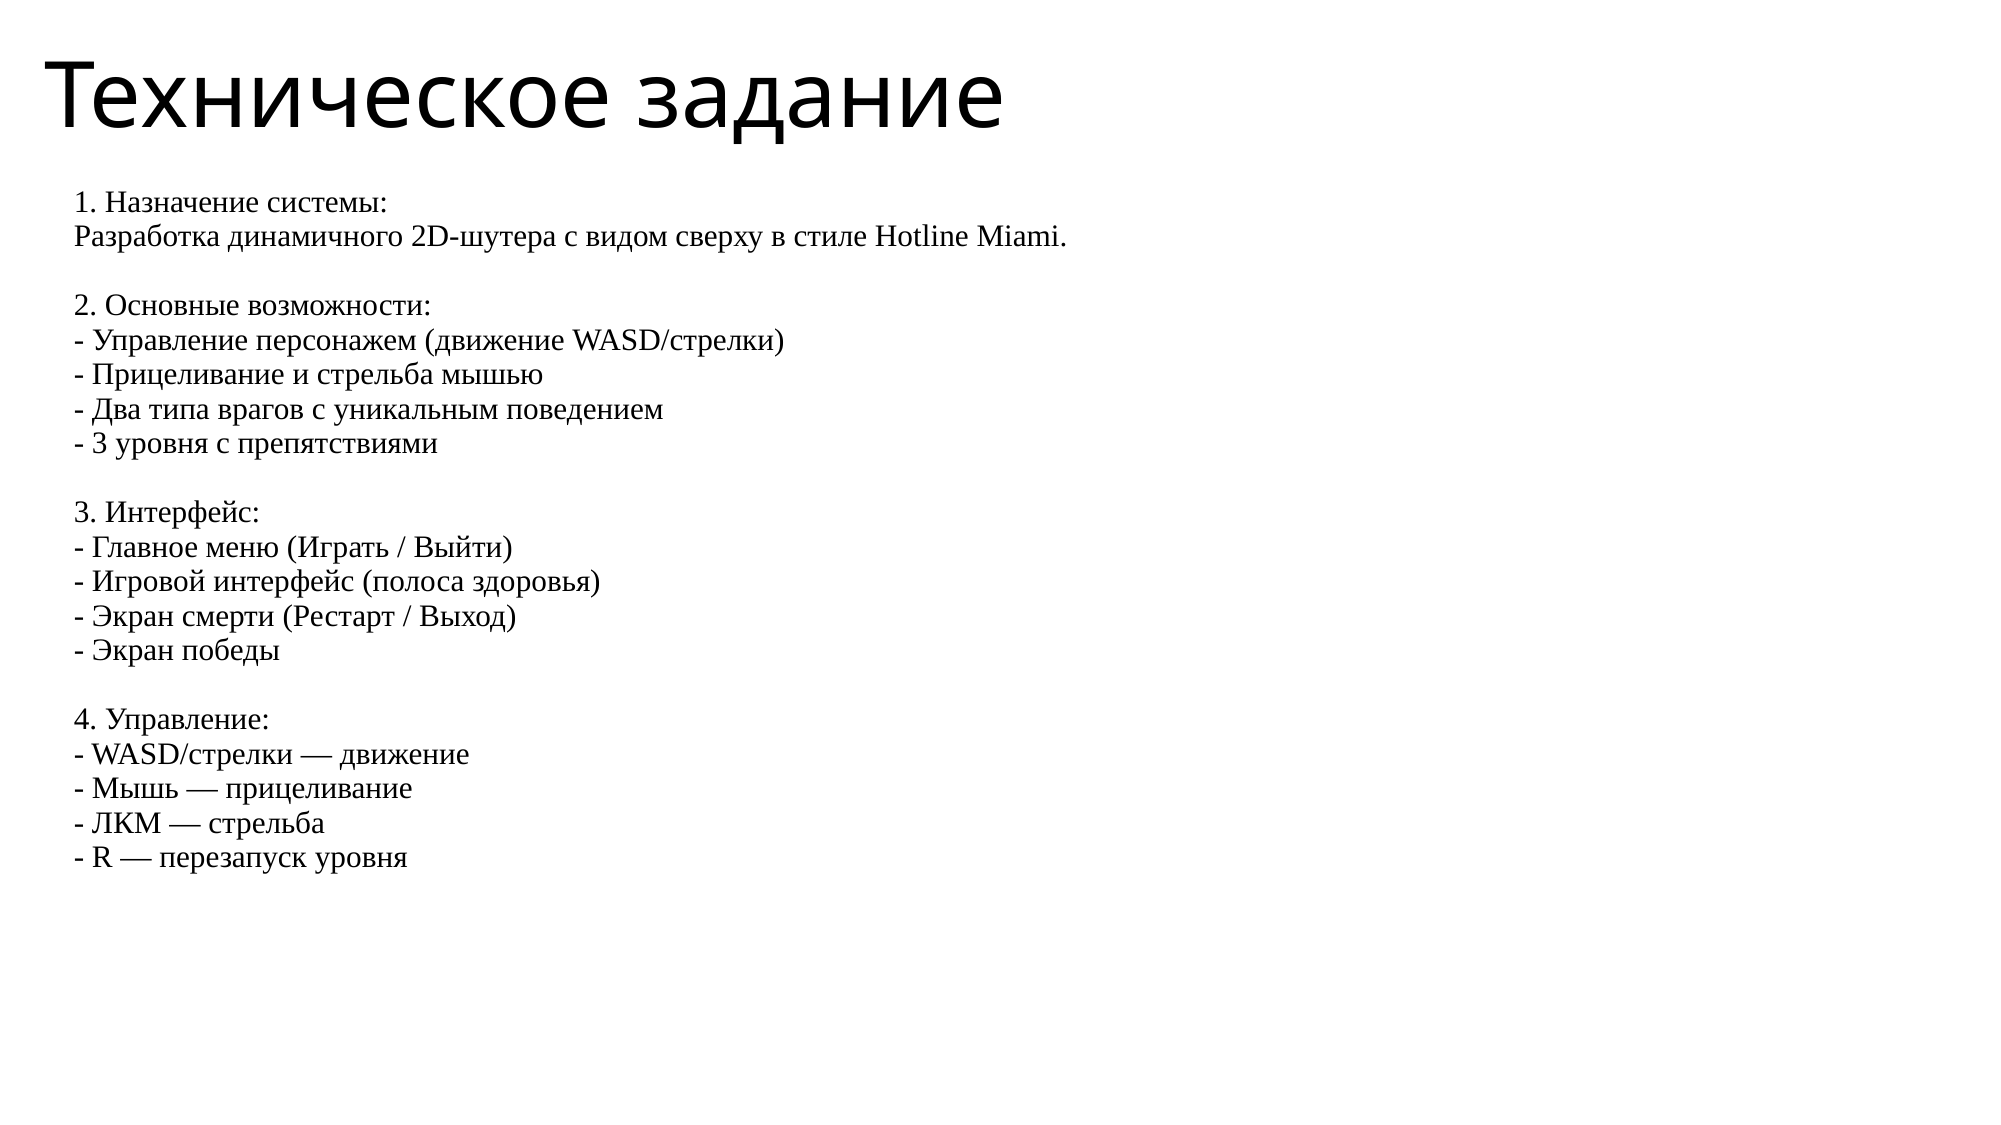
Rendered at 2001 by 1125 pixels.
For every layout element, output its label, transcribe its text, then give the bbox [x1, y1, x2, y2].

text_box 1. Назначение системы: Разработка динамичного 2D-шутера с видом сверху в стиле Hotline Miami. 2. Основные возможности: - Управление персонажем (движение WASD/стрелки) - Прицеливание и стрельба мышью - Два типа врагов с уникальным поведением - 3 уровня с препятствиями 3. Интерфейс: - Главное меню (Играть / Выйти) - Игровой интерфейс (полоса здоровья) - Экран смерти (Рестарт / Выход) - Экран победы 4. Управление: - WASD/стрелки — движение - Мышь — прицеливание - ЛКМ — стрельба - R — перезапуск уровня [59, 177, 1772, 1032]
title Техническое задание [29, 0, 1755, 207]
